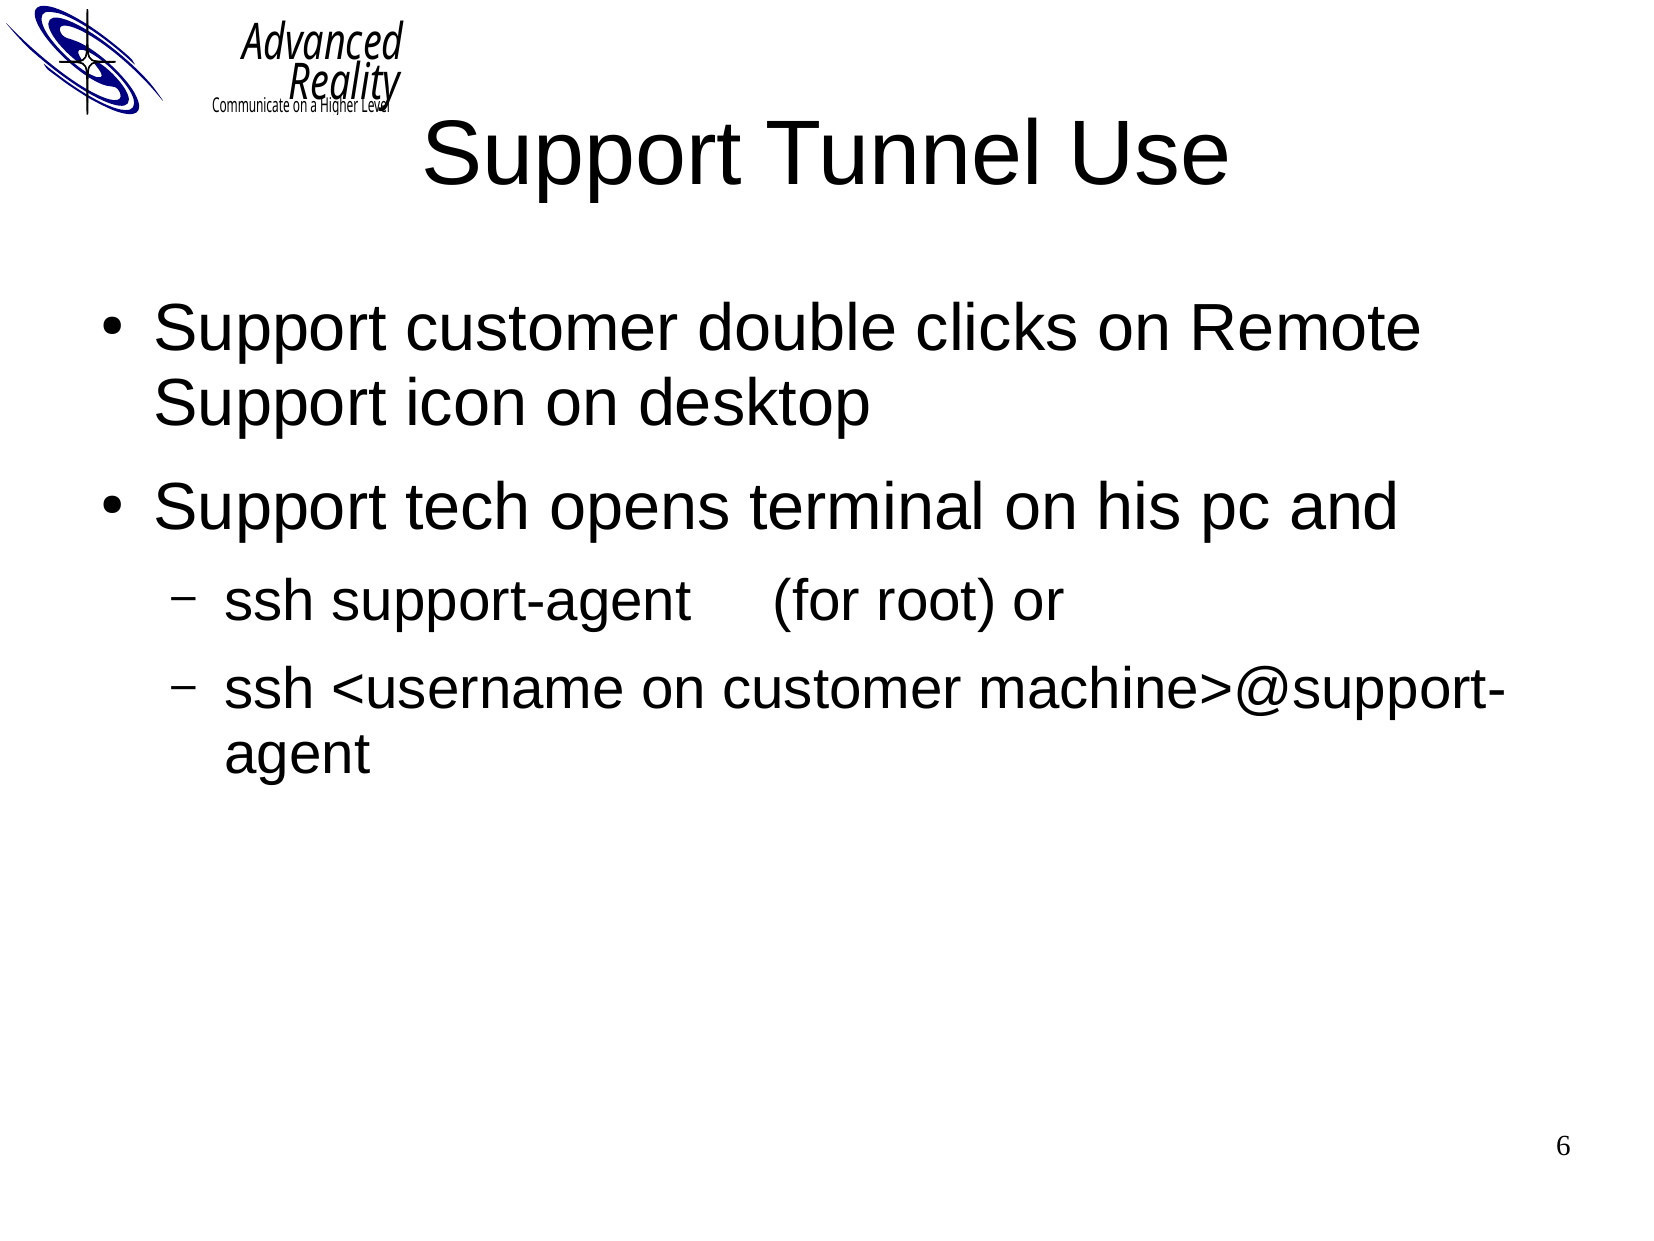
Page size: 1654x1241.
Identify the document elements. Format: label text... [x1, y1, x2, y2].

title Support Tunnel Use [82, 49, 1571, 257]
list Support customer double clicks on Remote Support icon on desktop Support tech opens terminal on his pc and ssh support-agent (for root) or ssh <username on customer machine>@support-agent [82, 290, 1571, 1010]
